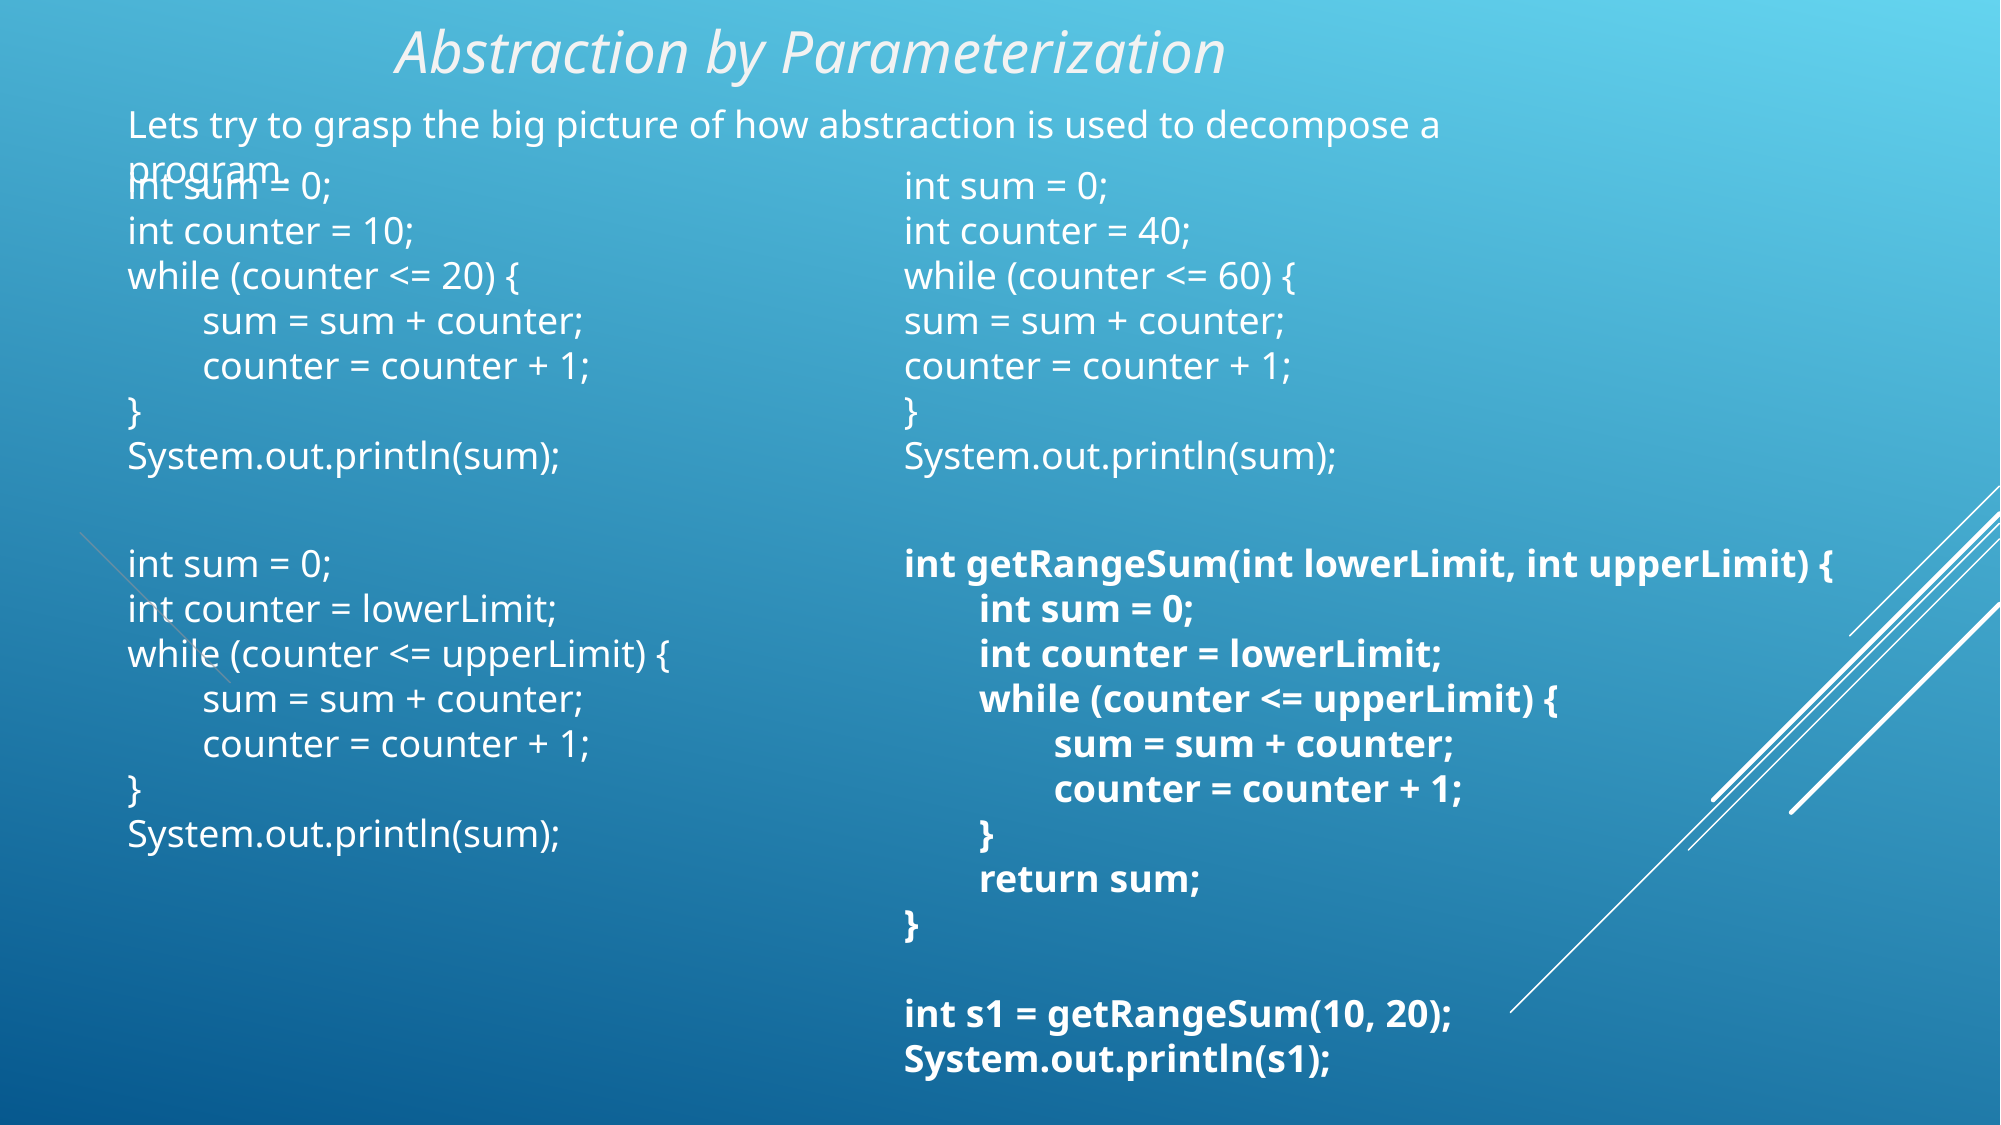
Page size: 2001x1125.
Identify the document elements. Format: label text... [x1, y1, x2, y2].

text_box int getRangeSum(int lowerLimit, int upperLimit) { int sum = 0; int counter = lowerLimit; while (counter <= upperLimit) { sum = sum + counter; counter = counter + 1; } return sum; } int s1 = getRangeSum(10, 20); System.out.println(s1); [889, 533, 1889, 1125]
text_box int sum = 0; int counter = 40; while (counter <= 60) { sum = sum + counter; counter = counter + 1; } System.out.println(sum); [889, 198, 1512, 485]
text_box int sum = 0; int counter = 10; while (counter <= 20) { sum = sum + counter; counter = counter + 1; } System.out.println(sum); [112, 198, 889, 485]
text_box int sum = 0; int counter = lowerLimit; while (counter <= upperLimit) { sum = sum + counter; counter = counter + 1; } System.out.println(sum); [112, 533, 835, 863]
text_box Lets try to grasp the big picture of how abstraction is used to decompose a program. [112, 93, 1545, 198]
text_box Abstraction by Parameterization [295, 8, 1330, 93]
